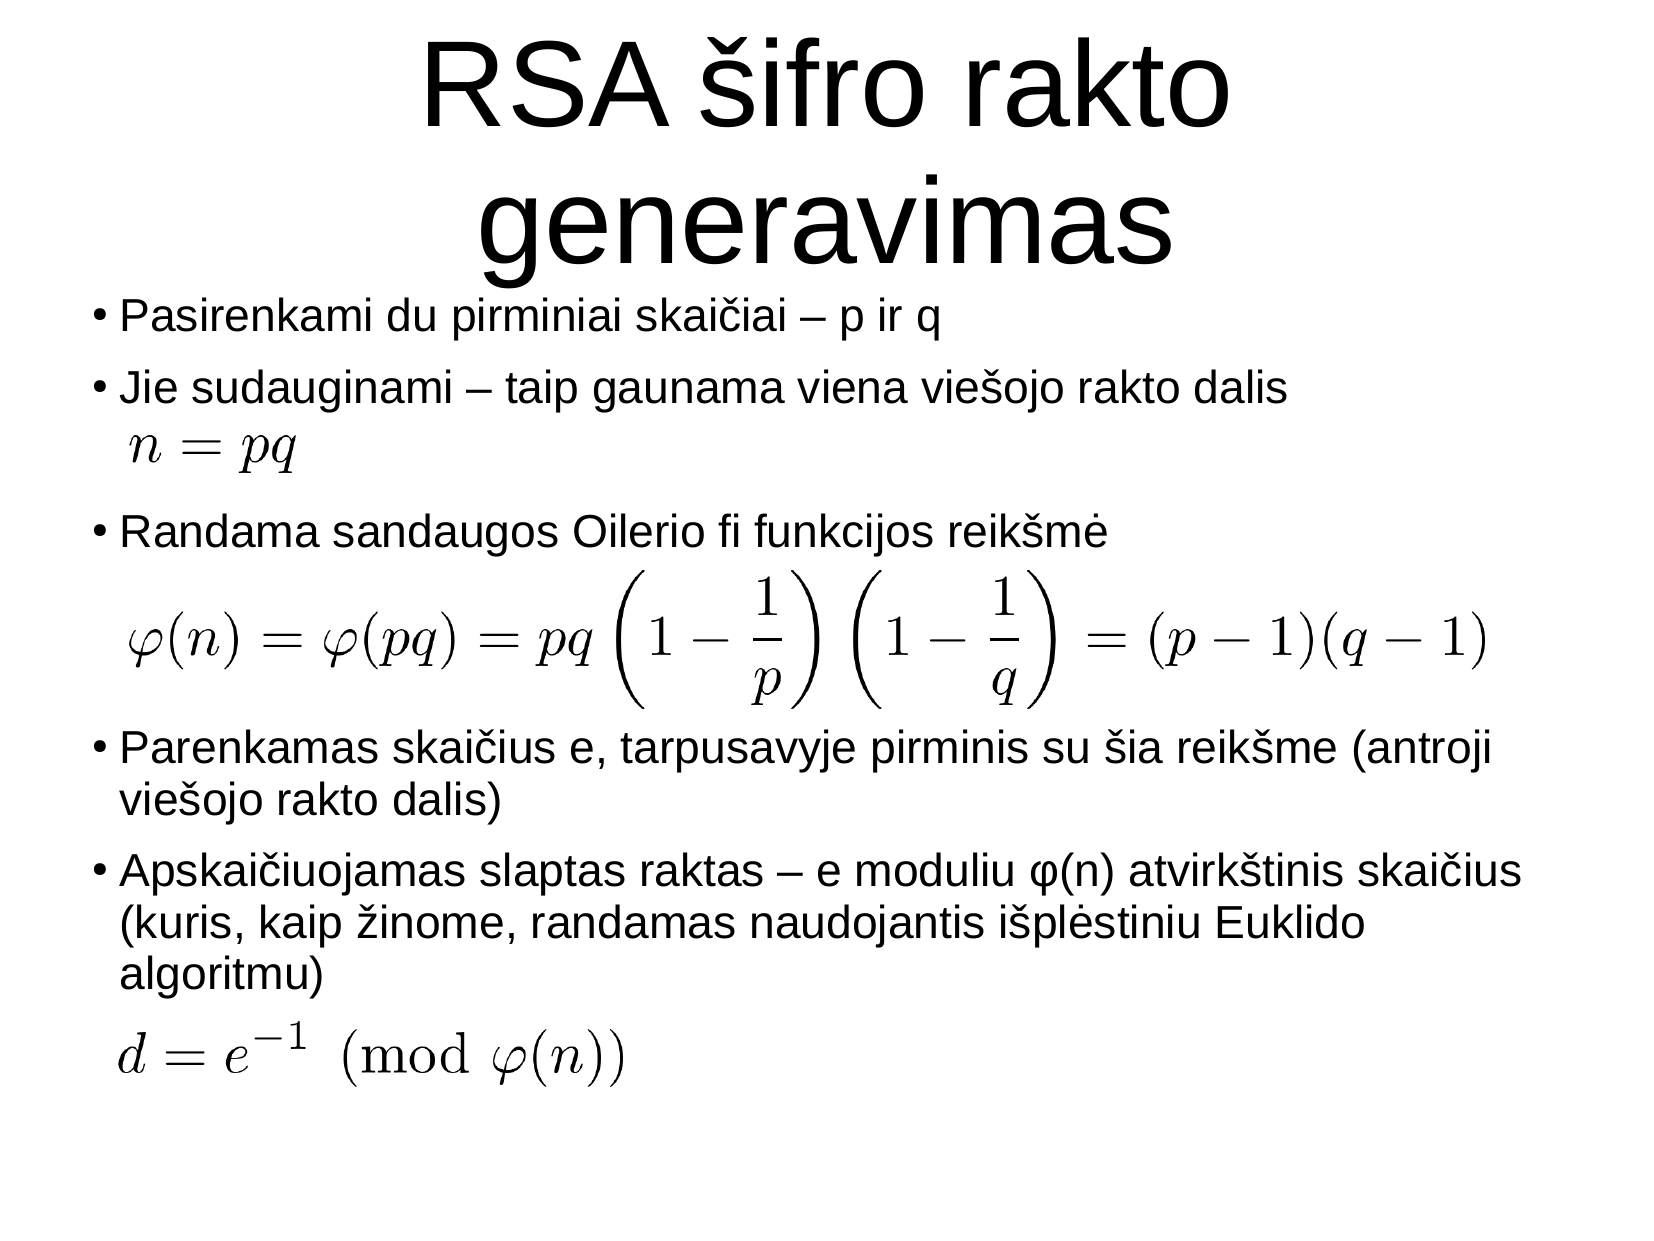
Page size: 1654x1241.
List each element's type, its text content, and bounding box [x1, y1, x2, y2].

picture [129, 435, 296, 473]
list Pasirenkami du pirminiai skaičiai – p ir q Jie sudauginami – taip gaunama viena viešojo rakto dalis Randama sandaugos Oilerio fi funkcijos reikšmė Parenkamas skaičius e, tarpusavyje pirminis su šia reikšme (antroji viešojo rakto dalis) Apskaičiuojamas slaptas raktas – e moduliu φ(n) atvirkštinis skaičius (kuris, kaip žinome, randamas naudojantis išplėstiniu Euklido algoritmu) [82, 290, 1571, 1010]
title RSA šifro rakto generavimas [82, 16, 1571, 290]
picture [129, 570, 1485, 709]
picture [118, 1021, 623, 1087]
